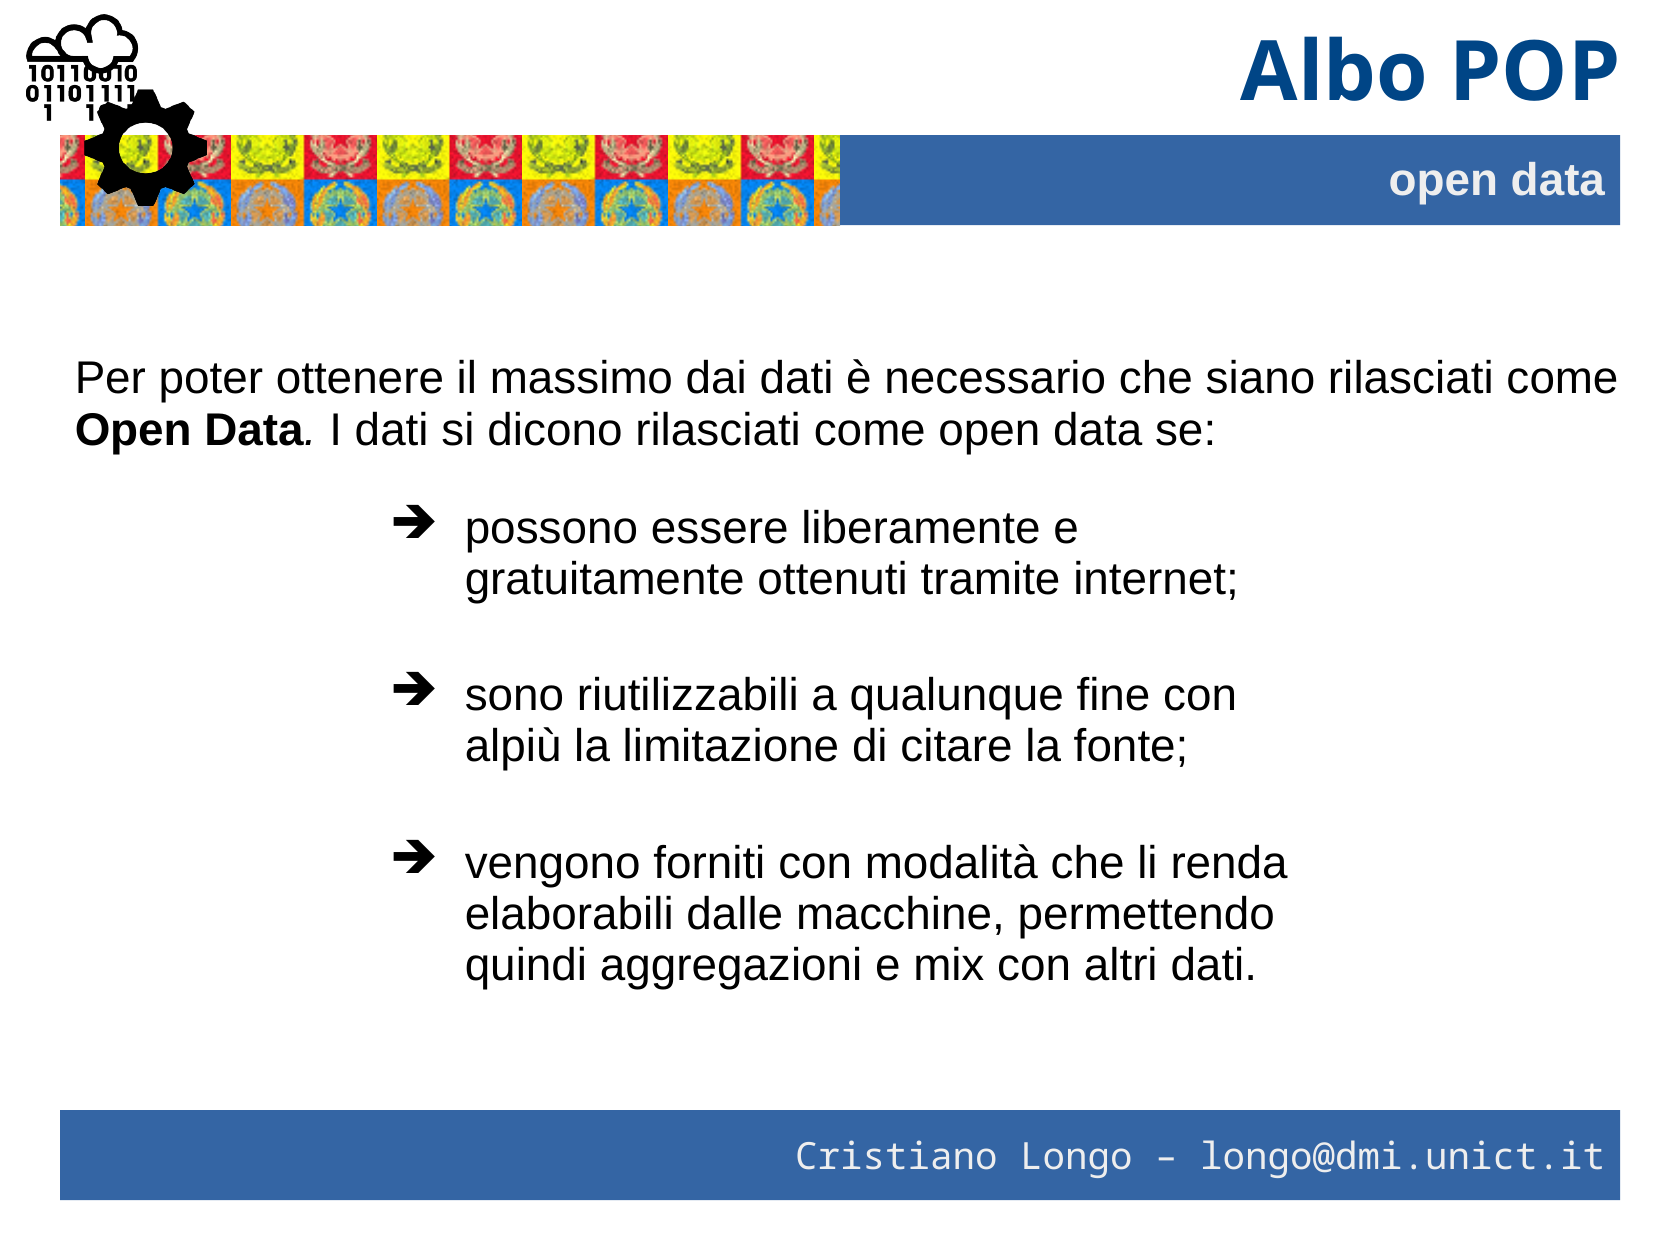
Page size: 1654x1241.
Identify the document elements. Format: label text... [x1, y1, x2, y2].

text_box open data [840, 135, 1621, 226]
picture [26, 14, 207, 206]
text_box Albo POP [982, 4, 1636, 124]
text_box possono essere liberamente e gratuitamente ottenuti tramite internet; sono riutilizzabili a qualunque fine con alpiù la limitazione di citare la fonte; vengono forniti con modalità che li renda elaborabili dalle macchine, permettendo quindi aggregazioni e mix con altri dati. [375, 494, 1306, 1012]
text_box Cristiano Longo – longo@dmi.unict.it [60, 1110, 1621, 1201]
text_box Per poter ottenere il massimo dai dati è necessario che siano rilasciati come Open Data. I dati si dicono rilasciati come open data se: [60, 345, 1636, 463]
text_box [60, 135, 840, 226]
